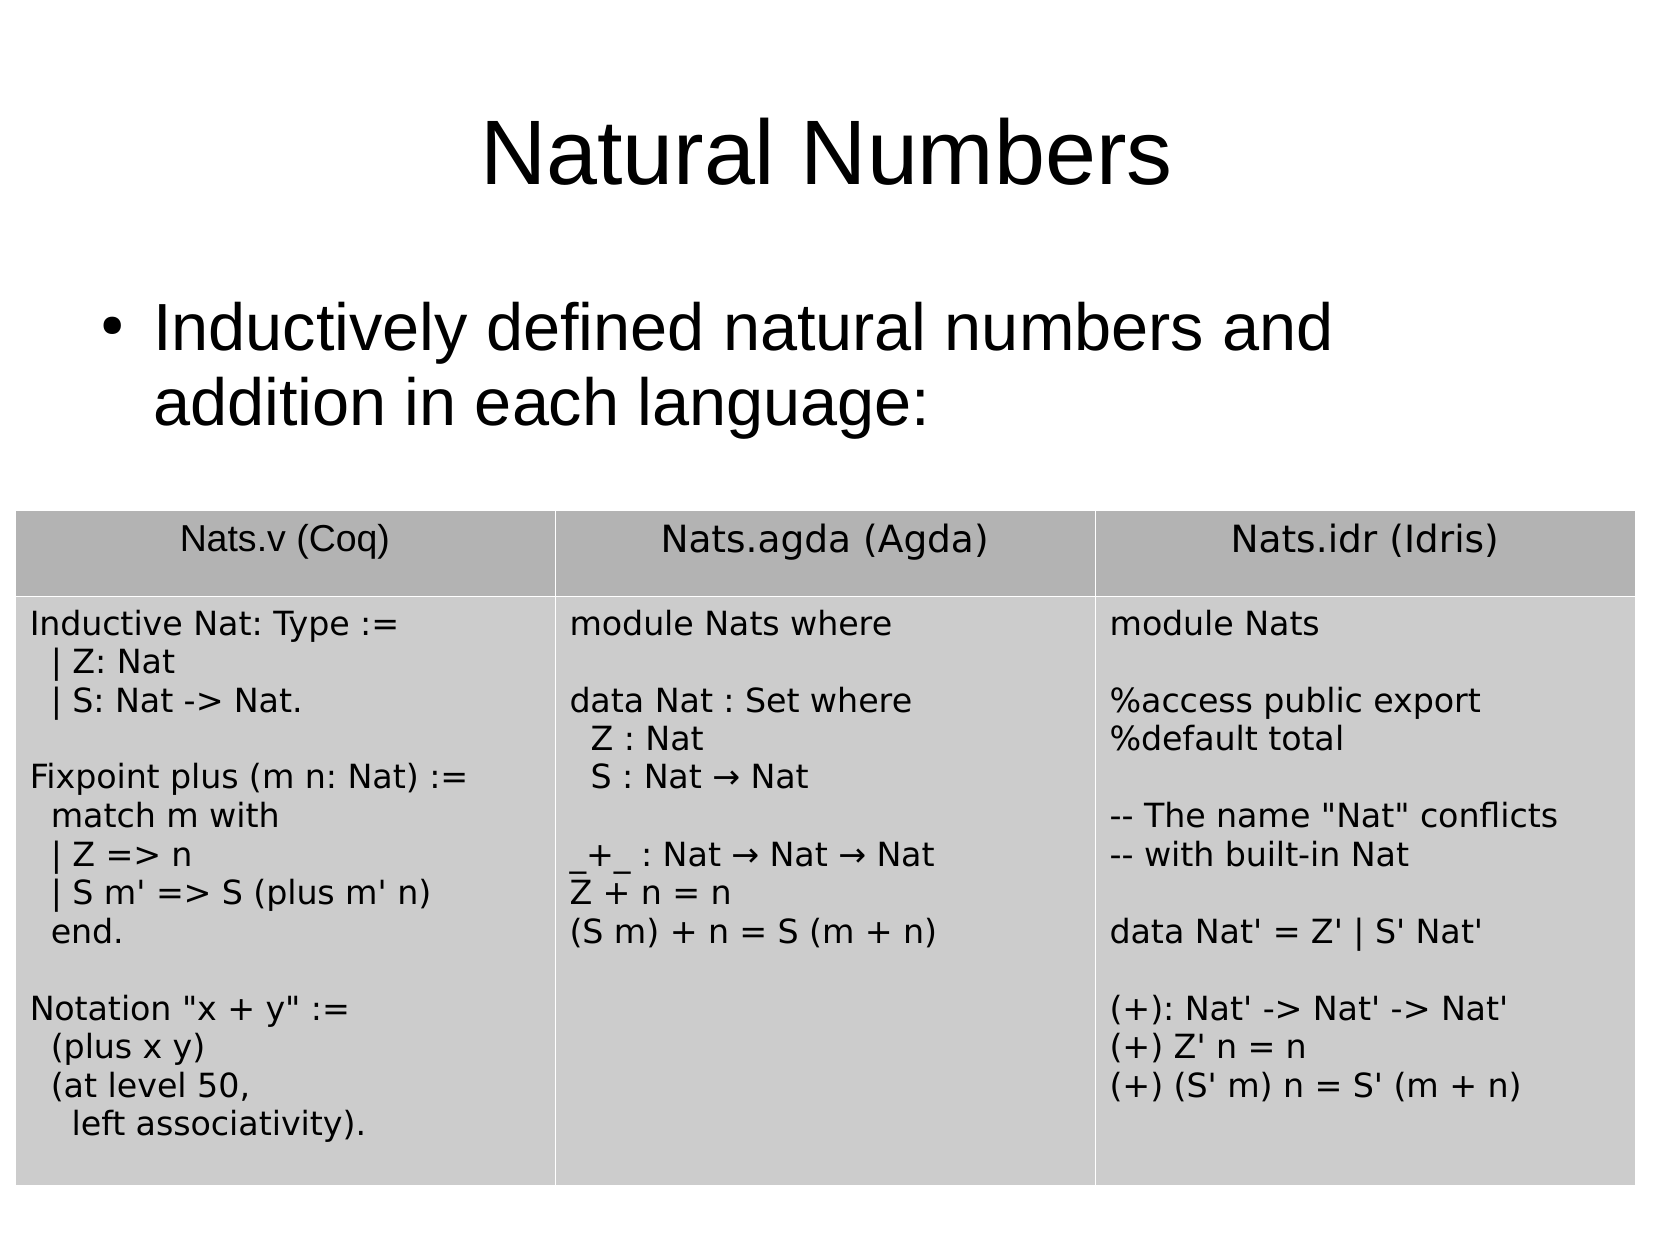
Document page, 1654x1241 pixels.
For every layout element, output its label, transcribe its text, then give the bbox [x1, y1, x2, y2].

table_header Nats.idr (Idris) [1096, 511, 1635, 596]
list Inductively defined natural numbers and addition in each language: [82, 290, 1571, 481]
table_cell module Nats where data Nat : Set where Z : Nat S : Nat → Nat _+_ : Nat → Nat → Nat Z + n = n (S m) + n = S (m + n) [556, 597, 1095, 1185]
title Natural Numbers [82, 49, 1571, 257]
table_cell Inductive Nat: Type := | Z: Nat | S: Nat -> Nat. Fixpoint plus (m n: Nat) := match m with | Z => n | S m' => S (plus m' n) end. Notation "x + y" := (plus x y) (at level 50, left associativity). [16, 597, 555, 1185]
table_header Nats.v (Coq) [16, 511, 555, 596]
table_cell module Nats %access public export %default total -- The name "Nat" conflicts -- with built-in Nat data Nat' = Z' | S' Nat' (+): Nat' -> Nat' -> Nat' (+) Z' n = n (+) (S' m) n = S' (m + n) [1096, 597, 1635, 1185]
table_header Nats.agda (Agda) [556, 511, 1095, 596]
